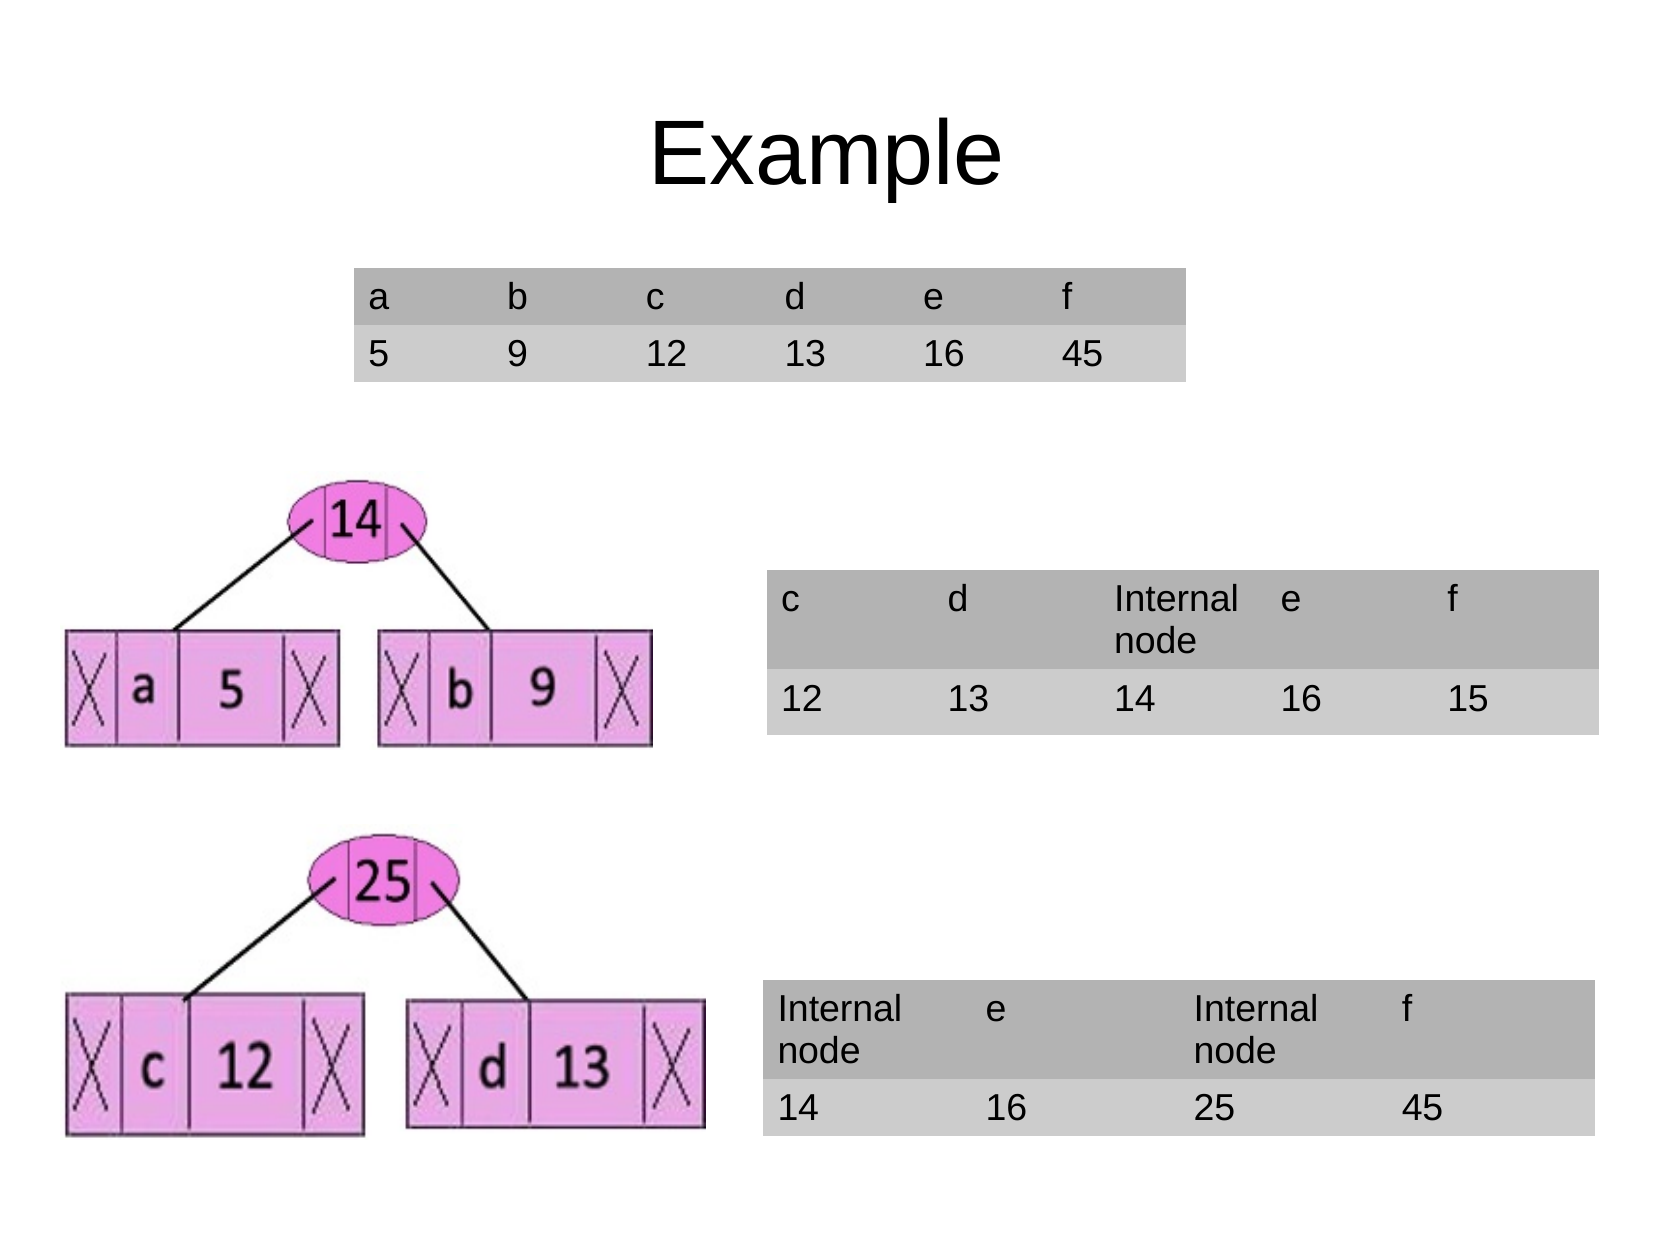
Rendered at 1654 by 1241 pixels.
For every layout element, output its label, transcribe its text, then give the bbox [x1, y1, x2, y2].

table_cell 16 [971, 1079, 1179, 1136]
table_header Internal node [1099, 570, 1266, 669]
table_header c [631, 268, 770, 325]
table_header d [933, 570, 1099, 669]
table_cell 45 [1387, 1079, 1595, 1136]
table_cell 14 [763, 1079, 971, 1136]
table_cell 9 [492, 325, 631, 382]
table_header Internal node [763, 980, 971, 1079]
table_header e [908, 268, 1047, 325]
table_cell 15 [1432, 669, 1599, 735]
table_header b [492, 268, 631, 325]
table_header c [767, 570, 933, 669]
picture [60, 824, 706, 1141]
table_header f [1432, 570, 1599, 669]
table_header a [354, 268, 492, 325]
table_cell 14 [1099, 669, 1266, 735]
table_header f [1387, 980, 1595, 1079]
table_cell 13 [770, 325, 908, 382]
table_cell 12 [767, 669, 933, 735]
table_header Internal node [1179, 980, 1387, 1079]
table_cell 16 [908, 325, 1047, 382]
table_cell 5 [354, 325, 492, 382]
picture [60, 471, 653, 751]
table_header d [770, 268, 908, 325]
table_cell 13 [933, 669, 1099, 735]
title Example [82, 49, 1571, 257]
table_cell 12 [631, 325, 770, 382]
table_cell 45 [1047, 325, 1186, 382]
table_header e [971, 980, 1179, 1079]
table_cell 16 [1266, 669, 1432, 735]
table_header e [1266, 570, 1432, 669]
table_header f [1047, 268, 1186, 325]
table_cell 25 [1179, 1079, 1387, 1136]
